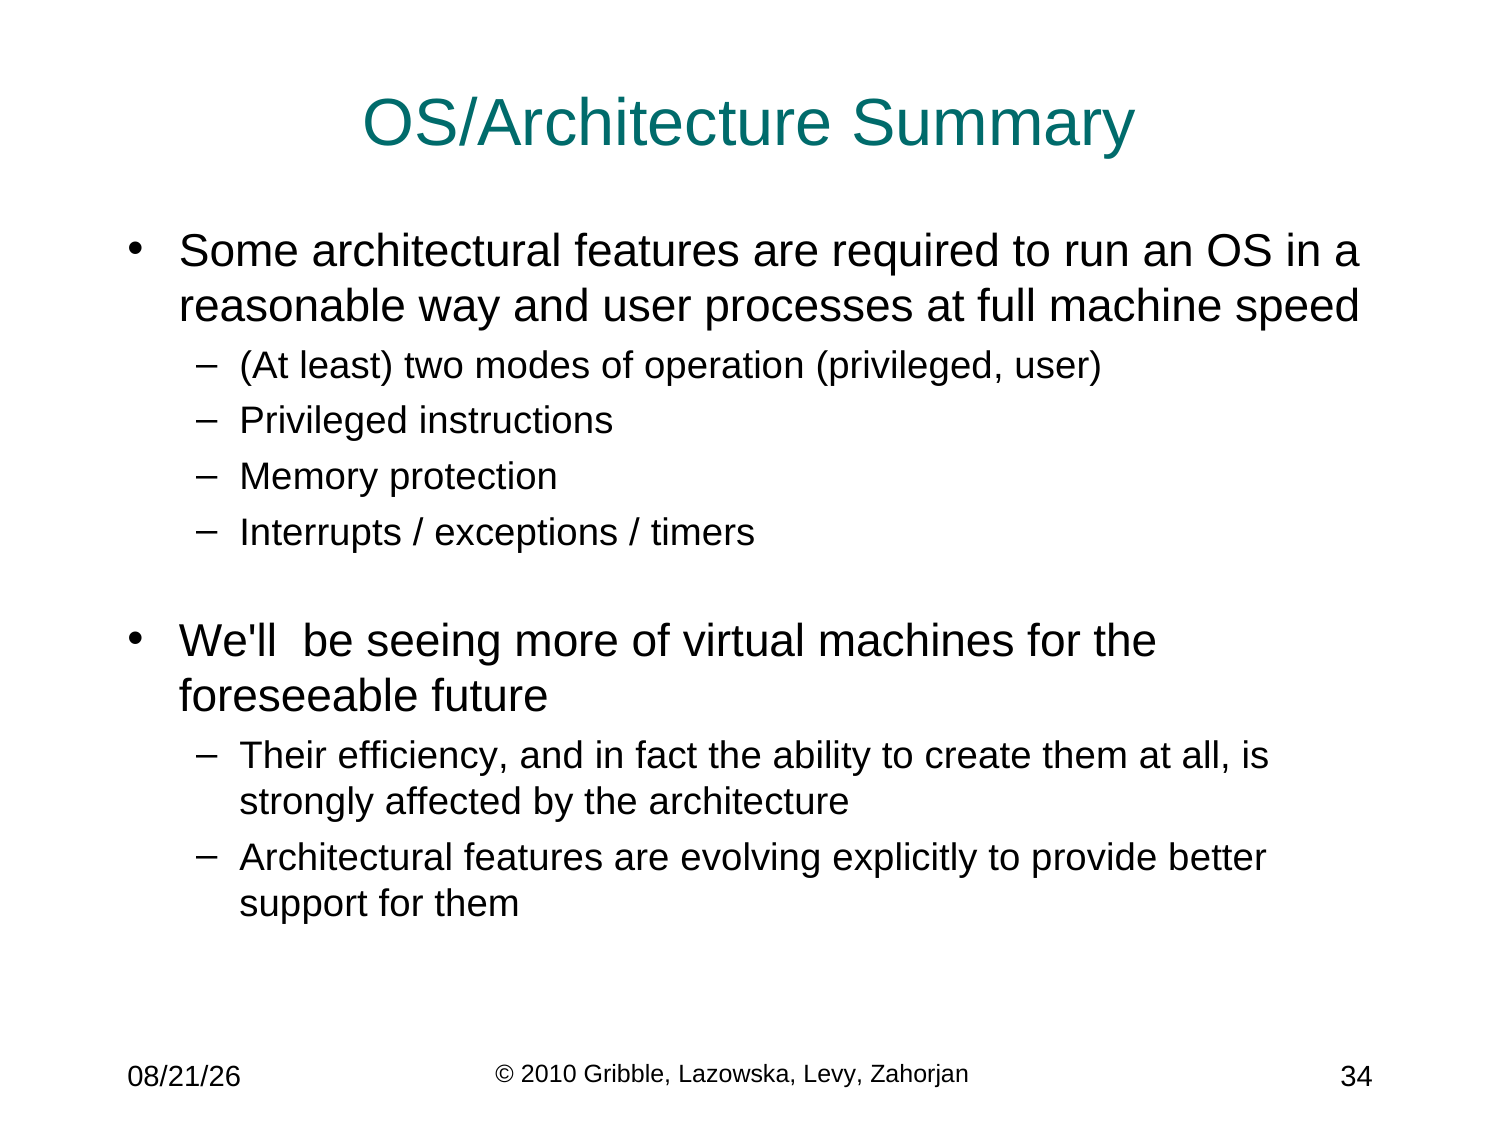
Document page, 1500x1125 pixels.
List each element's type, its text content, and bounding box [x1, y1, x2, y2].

title OS/Architecture Summary [112, 62, 1388, 176]
list Some architectural features are required to run an OS in a reasonable way and user processes at full machine speed (At least) two modes of operation (privileged, user) Privileged instructions Memory protection Interrupts / exceptions / timers We'll be seeing more of virtual machines for the foreseeable future Their efficiency, and in fact the ability to create them at all, is strongly affected by the architecture Architectural features are evolving explicitly to provide better support for them [112, 212, 1388, 955]
